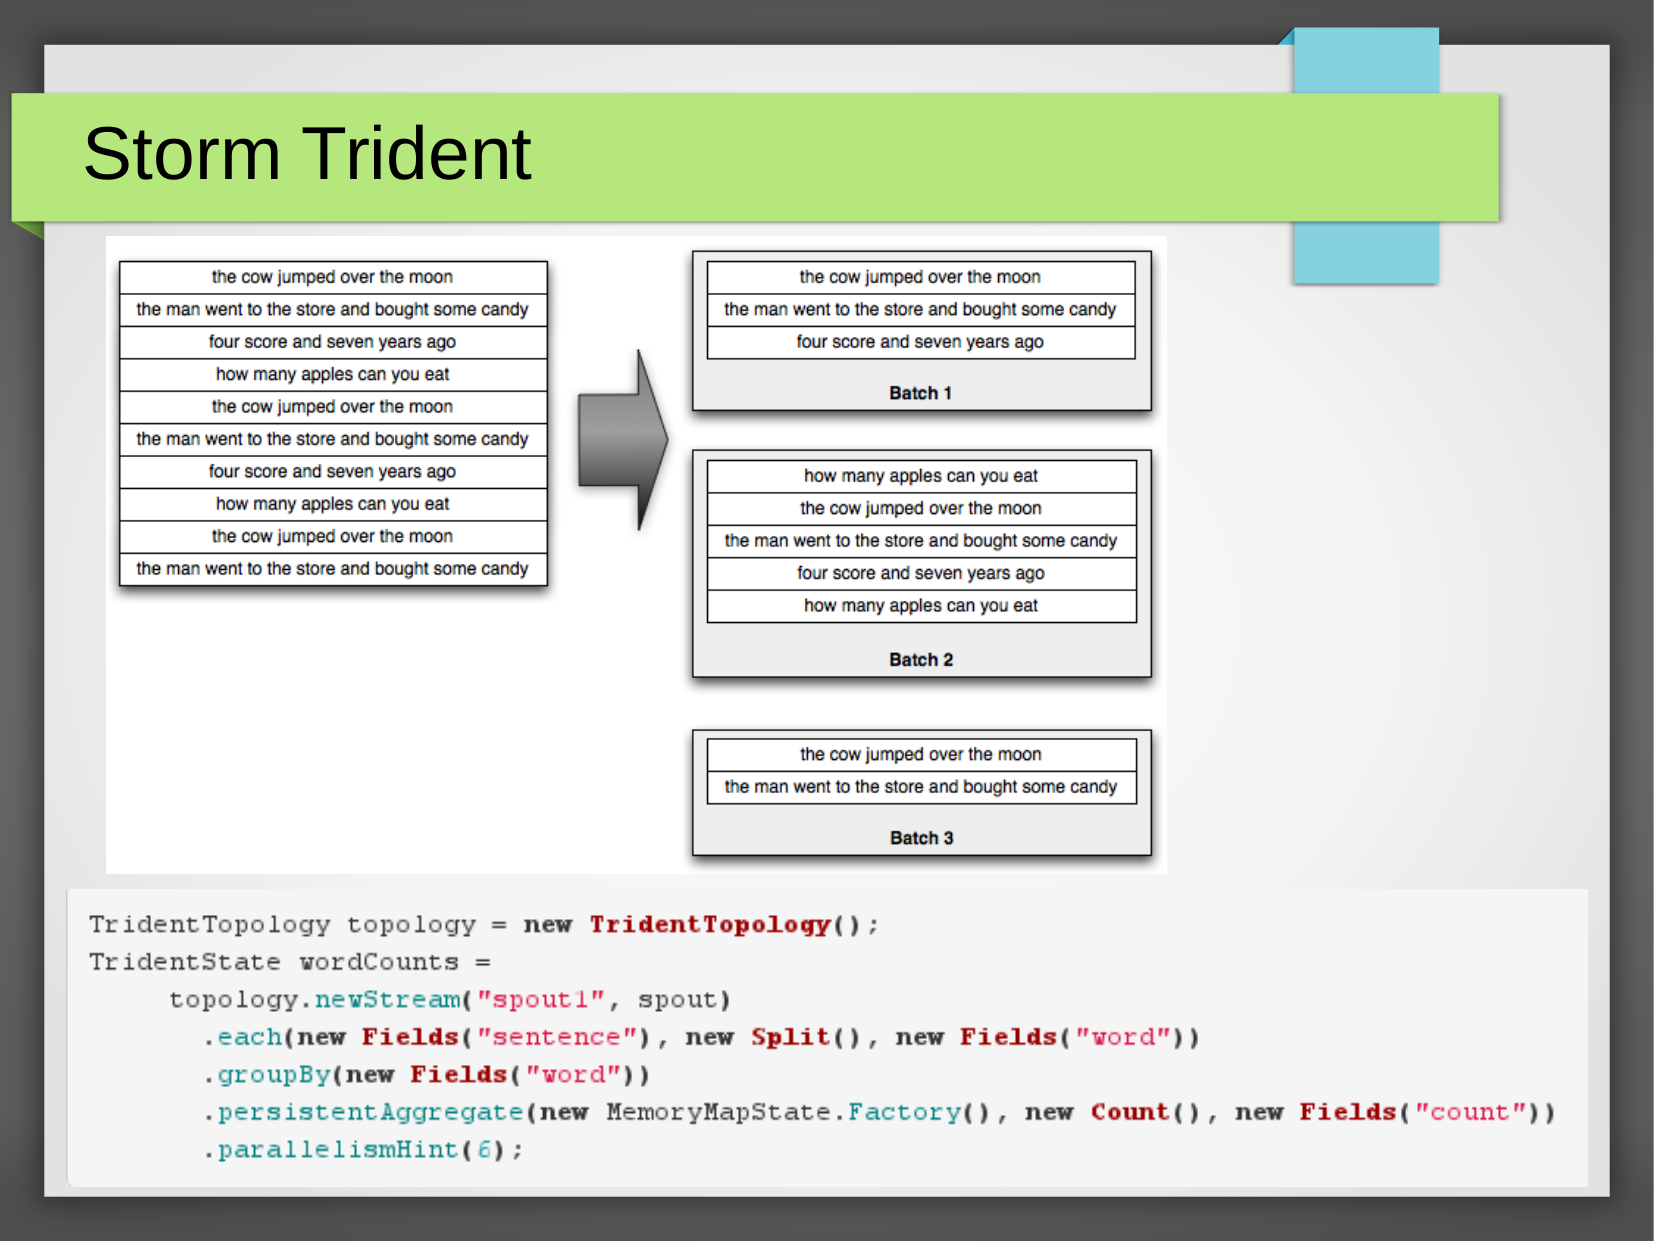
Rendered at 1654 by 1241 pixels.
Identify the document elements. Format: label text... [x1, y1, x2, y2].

title Storm Trident [82, 94, 1264, 213]
picture [0, 0, 1654, 1241]
